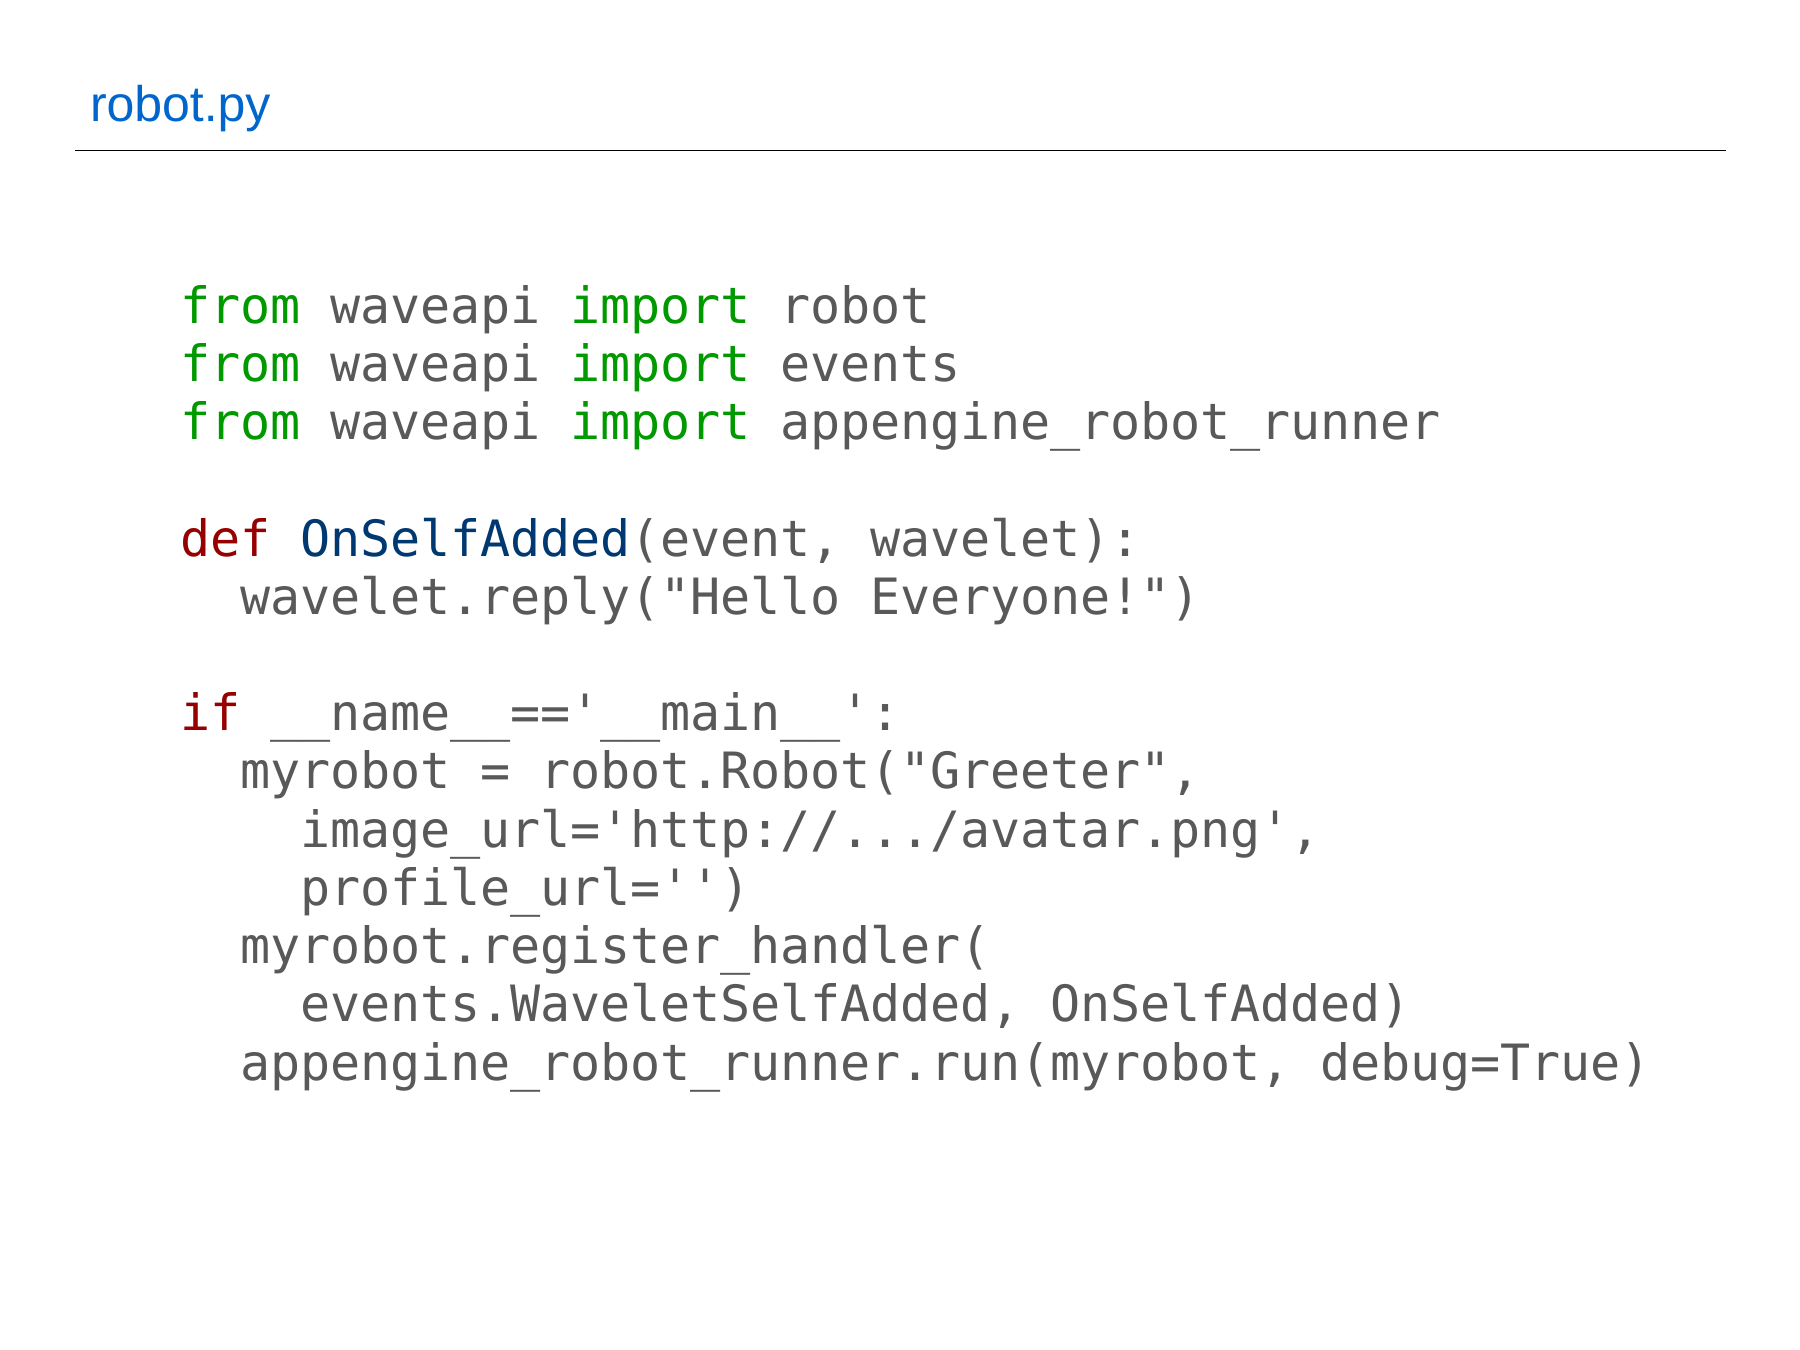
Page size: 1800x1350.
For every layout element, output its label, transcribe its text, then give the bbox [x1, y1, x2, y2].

text_box from waveapi import robot from waveapi import events from waveapi import appengine_robot_runner def OnSelfAdded(event, wavelet): wavelet.reply("Hello Everyone!") if __name__=='__main__': myrobot = robot.Robot("Greeter", image_url='http://.../avatar.png', profile_url='') myrobot.register_handler( events.WaveletSelfAdded, OnSelfAdded) appengine_robot_runner.run(myrobot, debug=True) [165, 269, 1800, 1216]
title robot.py [90, 61, 1710, 152]
